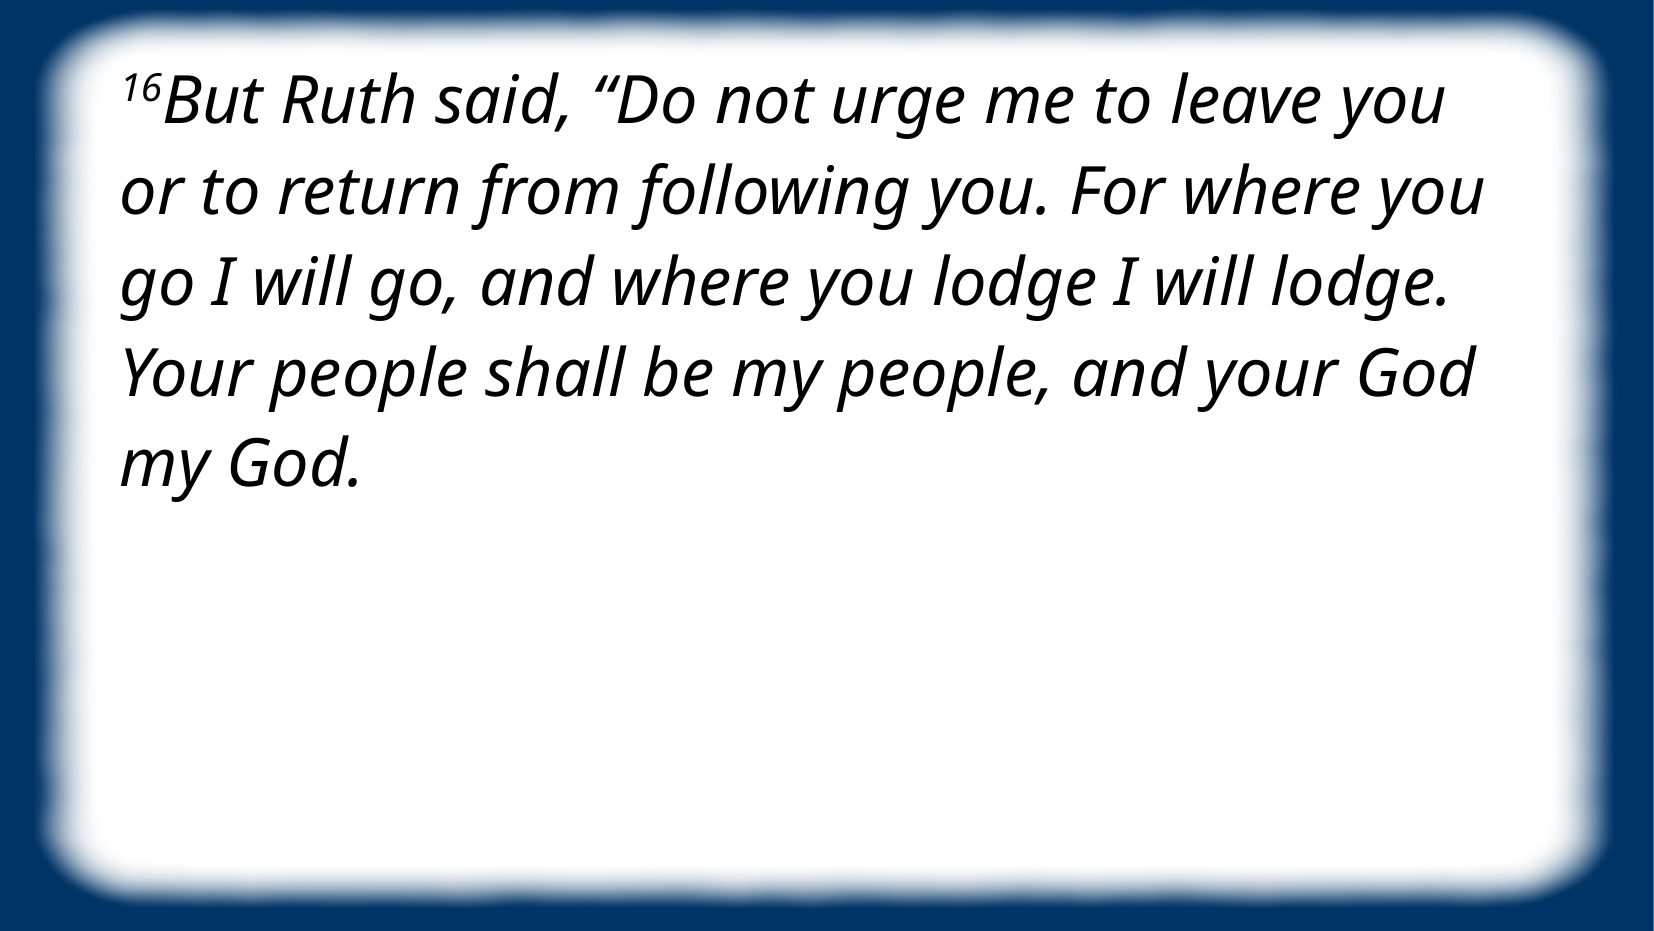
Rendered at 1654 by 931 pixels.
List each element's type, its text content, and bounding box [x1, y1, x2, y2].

text_box 16But Ruth said, “Do not urge me to leave you or to return from following you. For where you go I will go, and where you lodge I will lodge. Your people shall be my people, and your God my God. [105, 45, 1546, 504]
picture [0, 0, 1654, 931]
